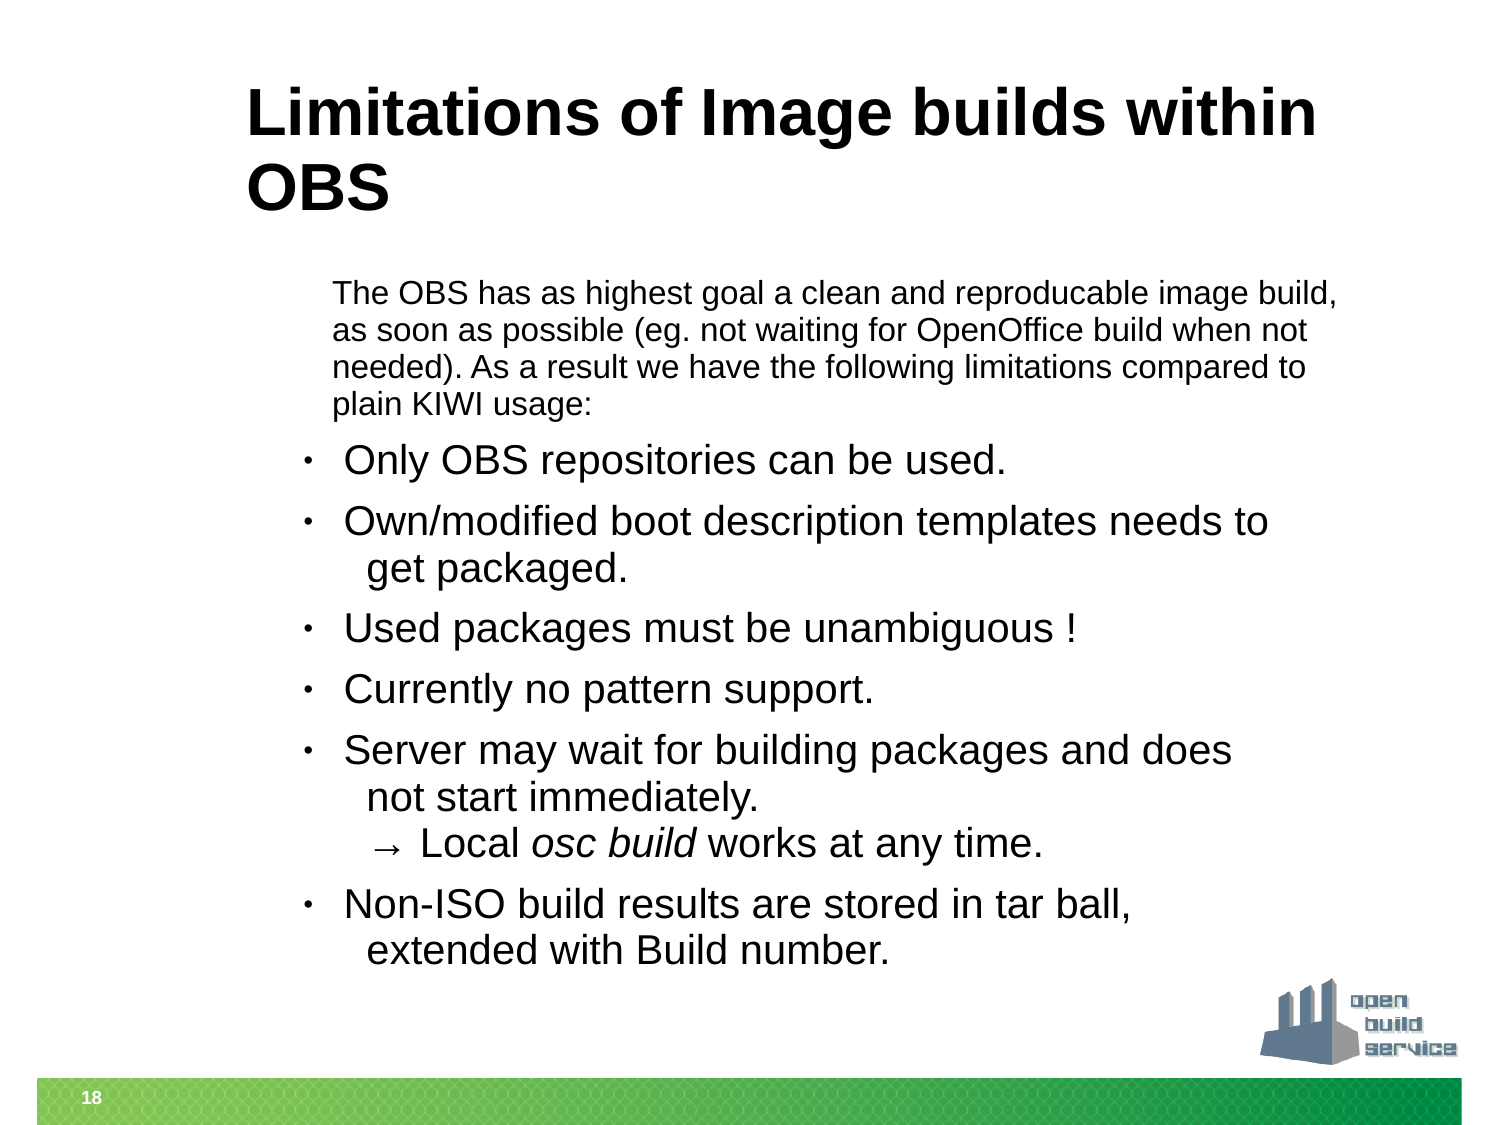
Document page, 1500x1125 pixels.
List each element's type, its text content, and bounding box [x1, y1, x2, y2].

title Limitations of Image builds within OBS [246, 60, 1409, 239]
picture [37, 1078, 1462, 1125]
list The OBS has as highest goal a clean and reproducable image build, as soon as possible (eg. not waiting for OpenOffice build when not needed). As a result we have the following limitations compared to plain KIWI usage: Only OBS repositories can be used. Own/modified boot description templates needs to get packaged. Used packages must be unambiguous ! Currently no pattern support. Server may wait for building packages and does not start immediately. → Local osc build works at any time. Non-ISO build results are stored in tar ball, extended with Build number. [245, 267, 1388, 995]
picture [1260, 978, 1458, 1065]
